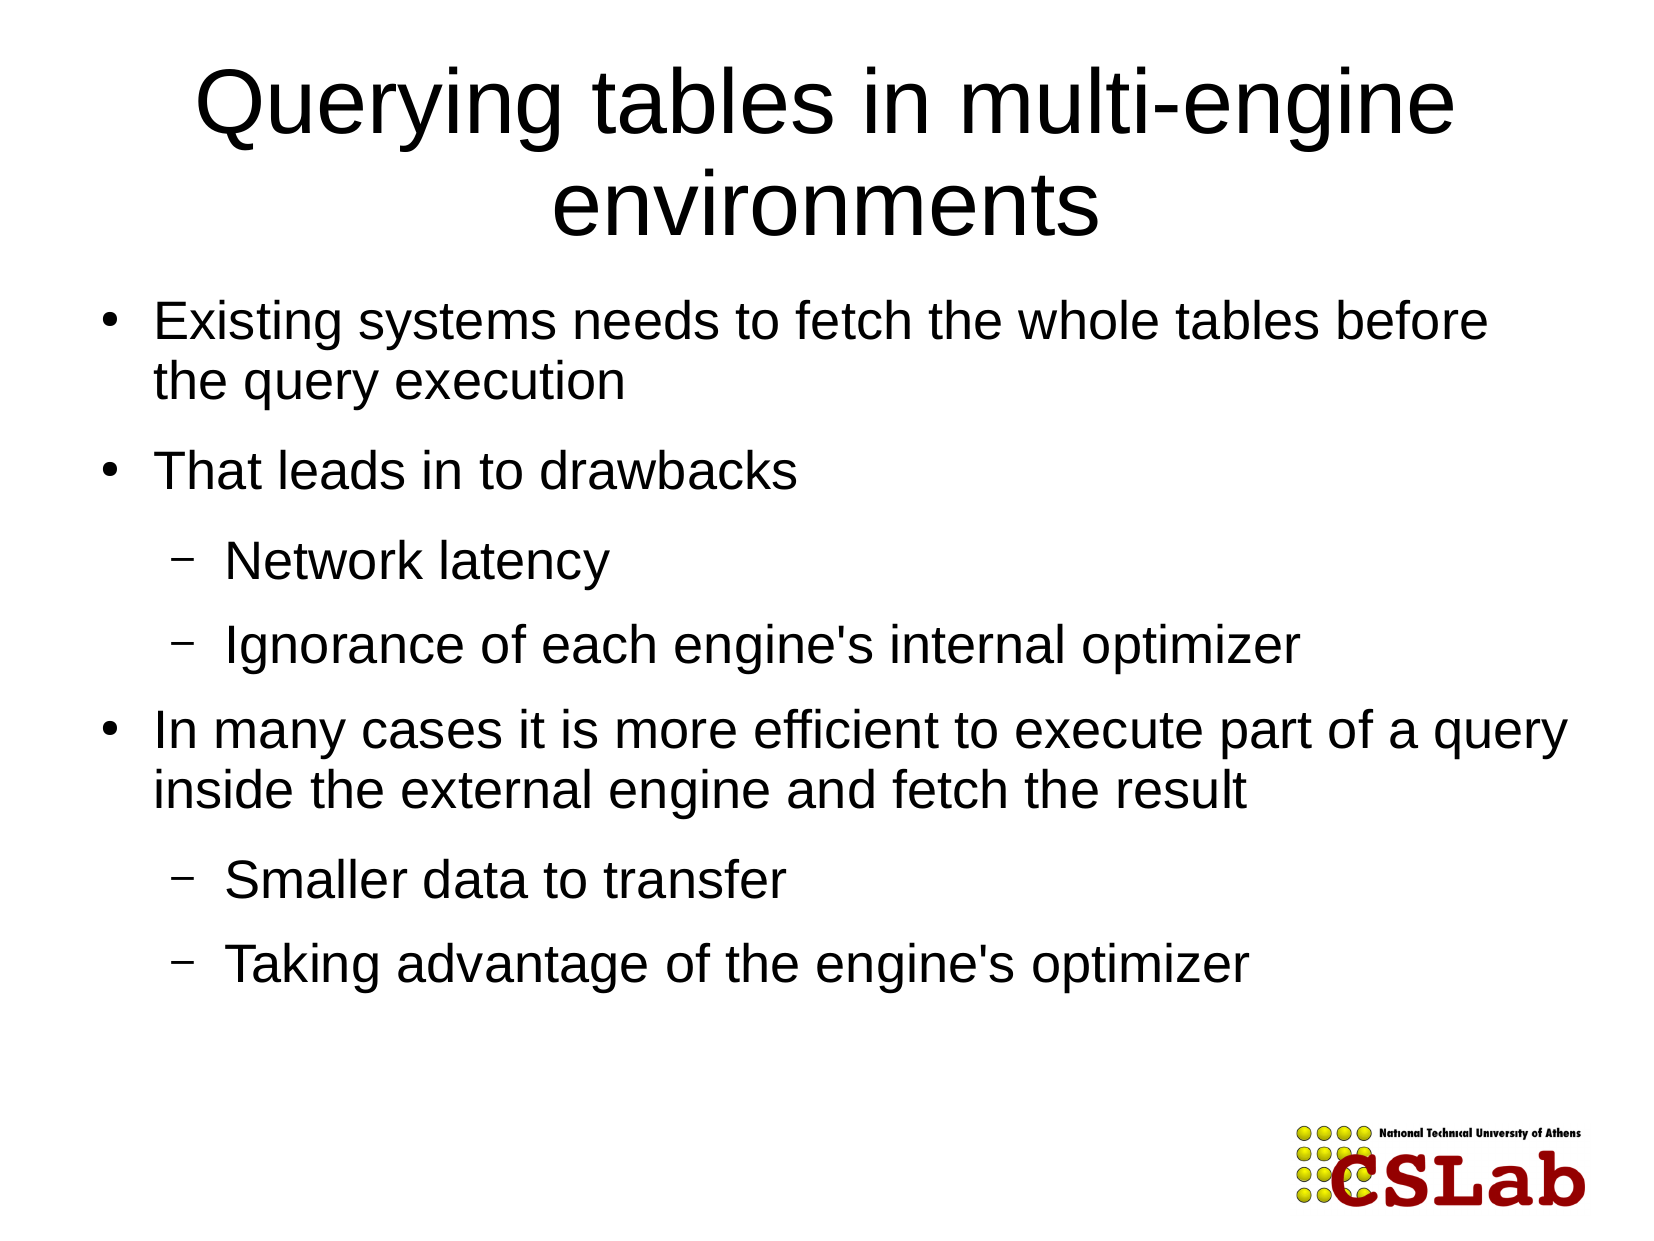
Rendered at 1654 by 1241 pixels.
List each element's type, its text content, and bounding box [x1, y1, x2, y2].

title Querying tables in multi-engine environments [82, 49, 1571, 257]
picture [1290, 1123, 1591, 1216]
list Existing systems needs to fetch the whole tables before the query execution That leads in to drawbacks Network latency Ignorance of each engine's internal optimizer In many cases it is more efficient to execute part of a query inside the external engine and fetch the result Smaller data to transfer Taking advantage of the engine's optimizer [82, 290, 1571, 1109]
